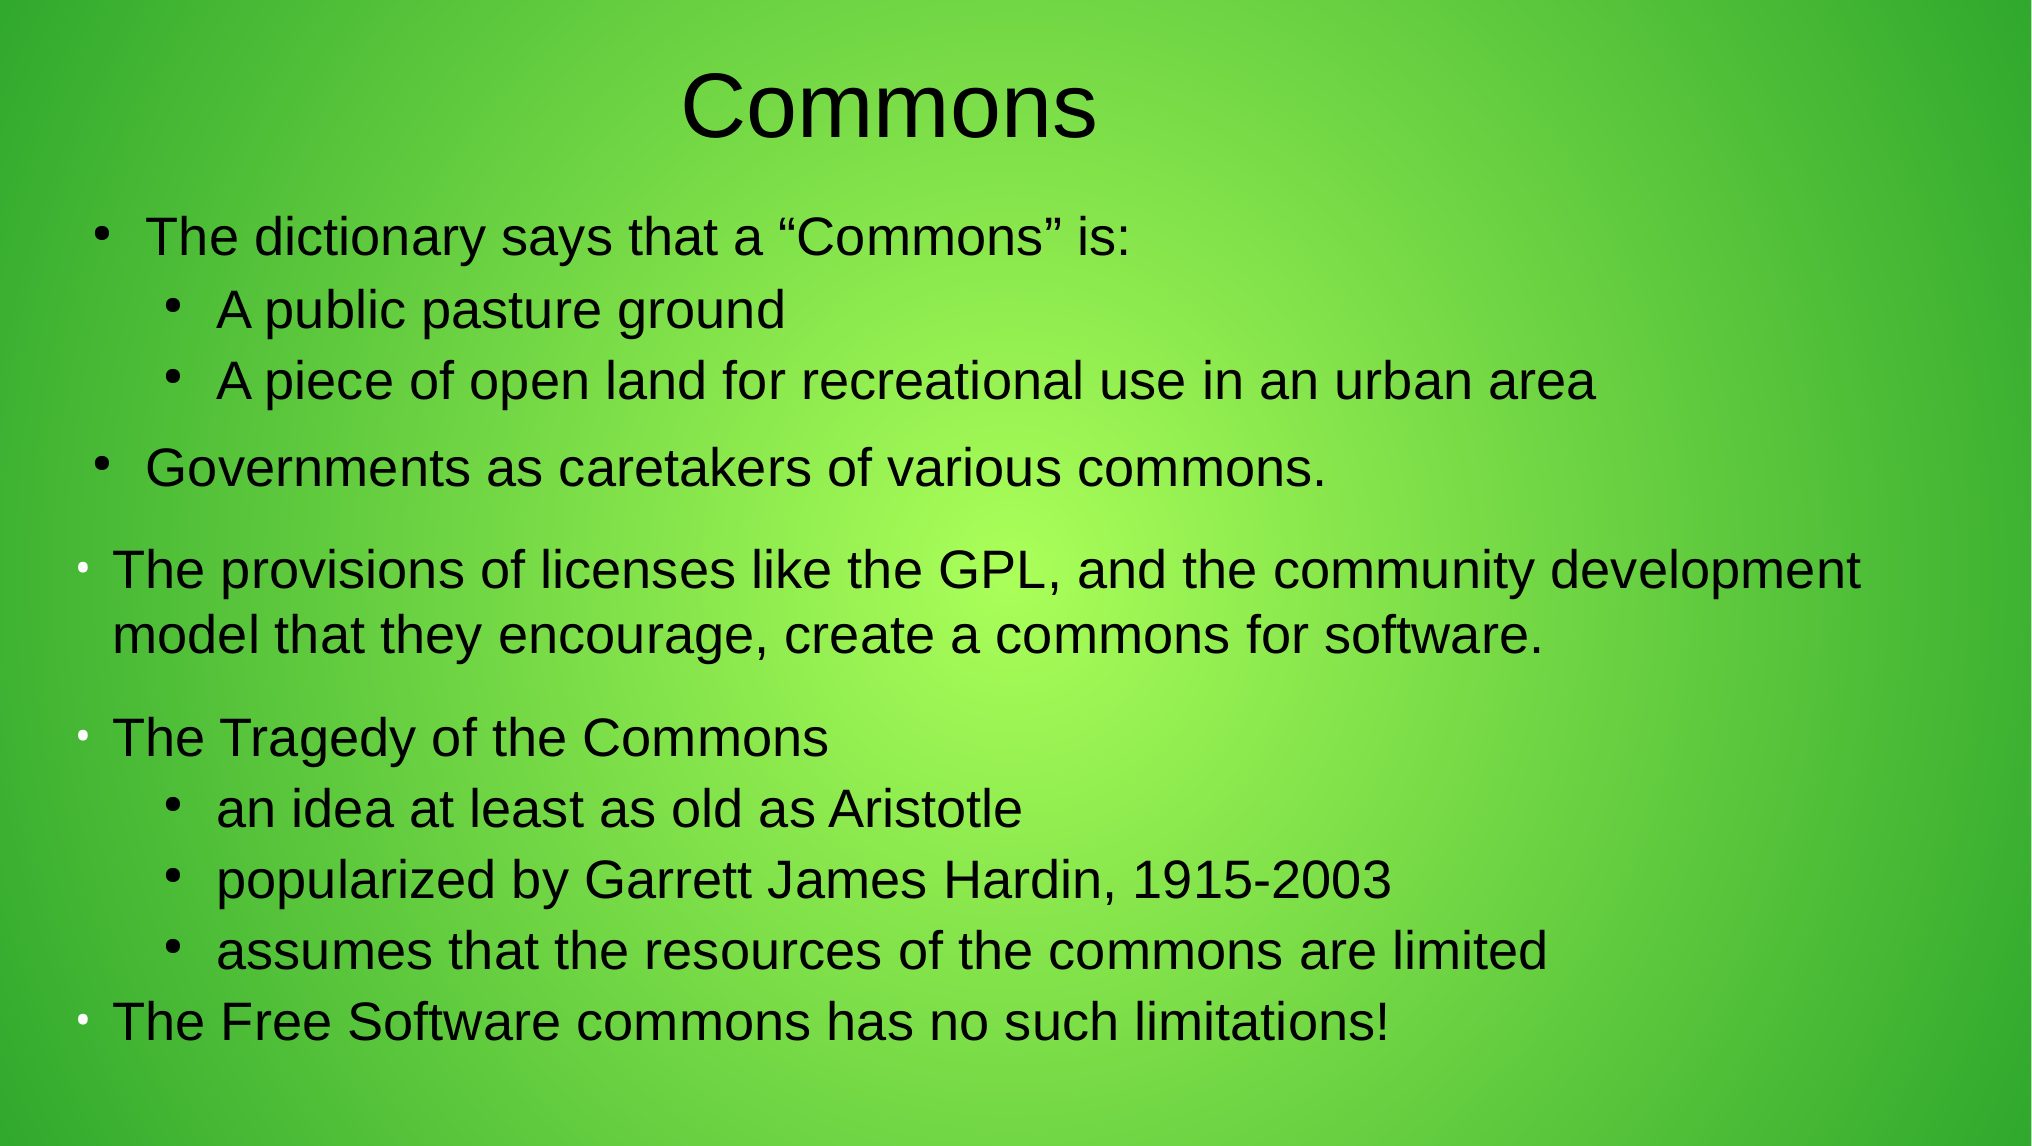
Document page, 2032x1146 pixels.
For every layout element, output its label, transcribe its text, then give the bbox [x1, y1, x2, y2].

title Commons [75, 32, 1705, 171]
picture [0, 0, 2032, 1146]
list The dictionary says that a “Commons” is: A public pasture ground A piece of open land for recreational use in an urban area Governments as caretakers of various commons. The provisions of licenses like the GPL, and the community development model that they encourage, create a commons for software. The Tragedy of the Commons an idea at least as old as Aristotle popularized by Garrett James Hardin, 1915-2003 assumes that the resources of the commons are limited The Free Software commons has no such limitations! [74, 201, 1940, 1129]
